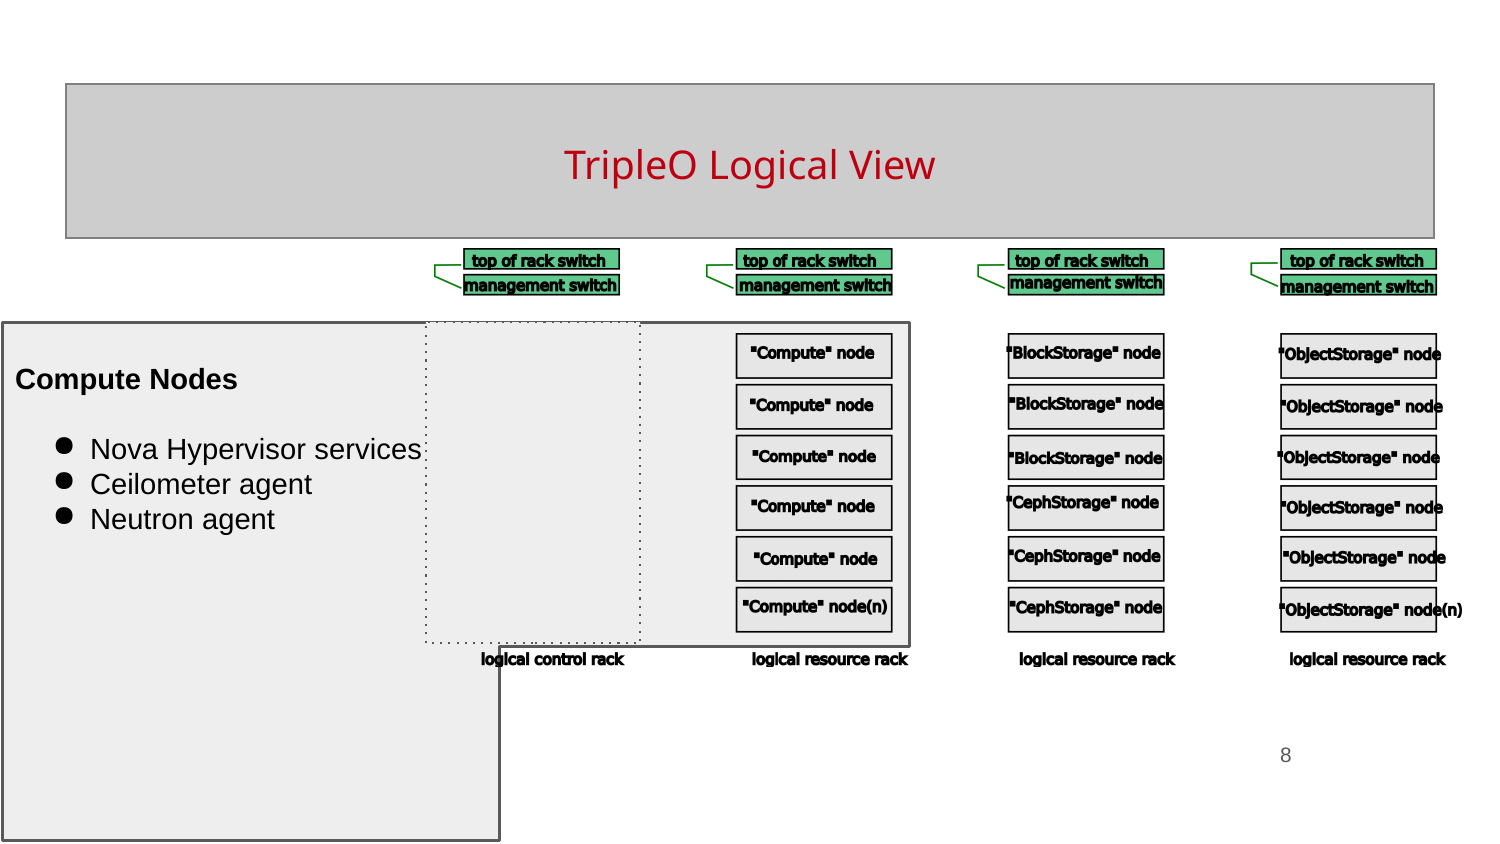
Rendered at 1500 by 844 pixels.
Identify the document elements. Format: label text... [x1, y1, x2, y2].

picture [434, 248, 1462, 667]
text_box TripleO Logical View [66, 83, 1434, 239]
text_box Compute Nodes Nova Hypervisor services Ceilometer agent Neutron agent [641, 345, 792, 438]
slide_number <number> [1274, 739, 1295, 761]
text_box Compute Nodes Nova Hypervisor services Ceilometer agent Neutron agent [0, 345, 425, 438]
text_box [2, 322, 641, 841]
